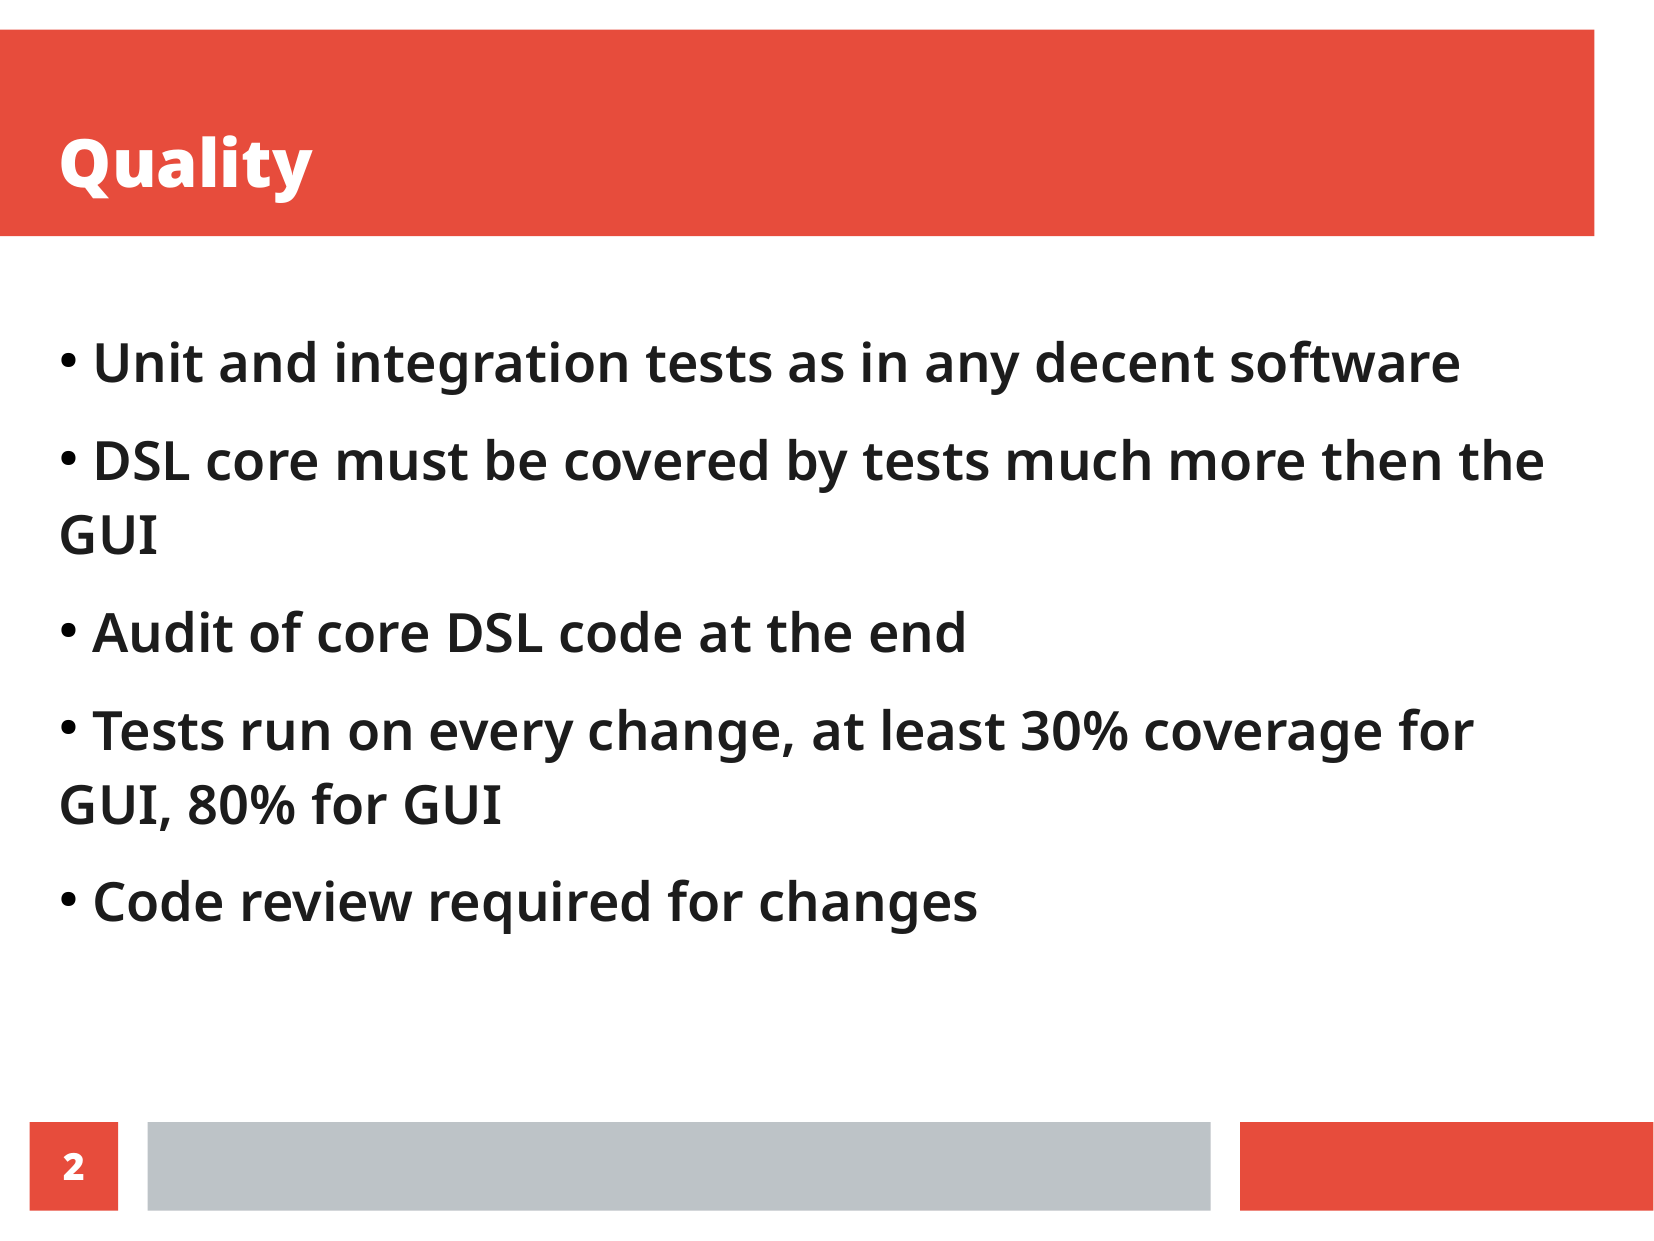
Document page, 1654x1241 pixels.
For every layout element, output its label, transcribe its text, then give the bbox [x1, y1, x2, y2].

title Quality [59, 59, 1595, 207]
list Unit and integration tests as in any decent software DSL core must be covered by tests much more then the GUI Audit of core DSL code at the end Tests run on every change, at least 30% coverage for GUI, 80% for GUI Code review required for changes [59, 324, 1565, 1093]
